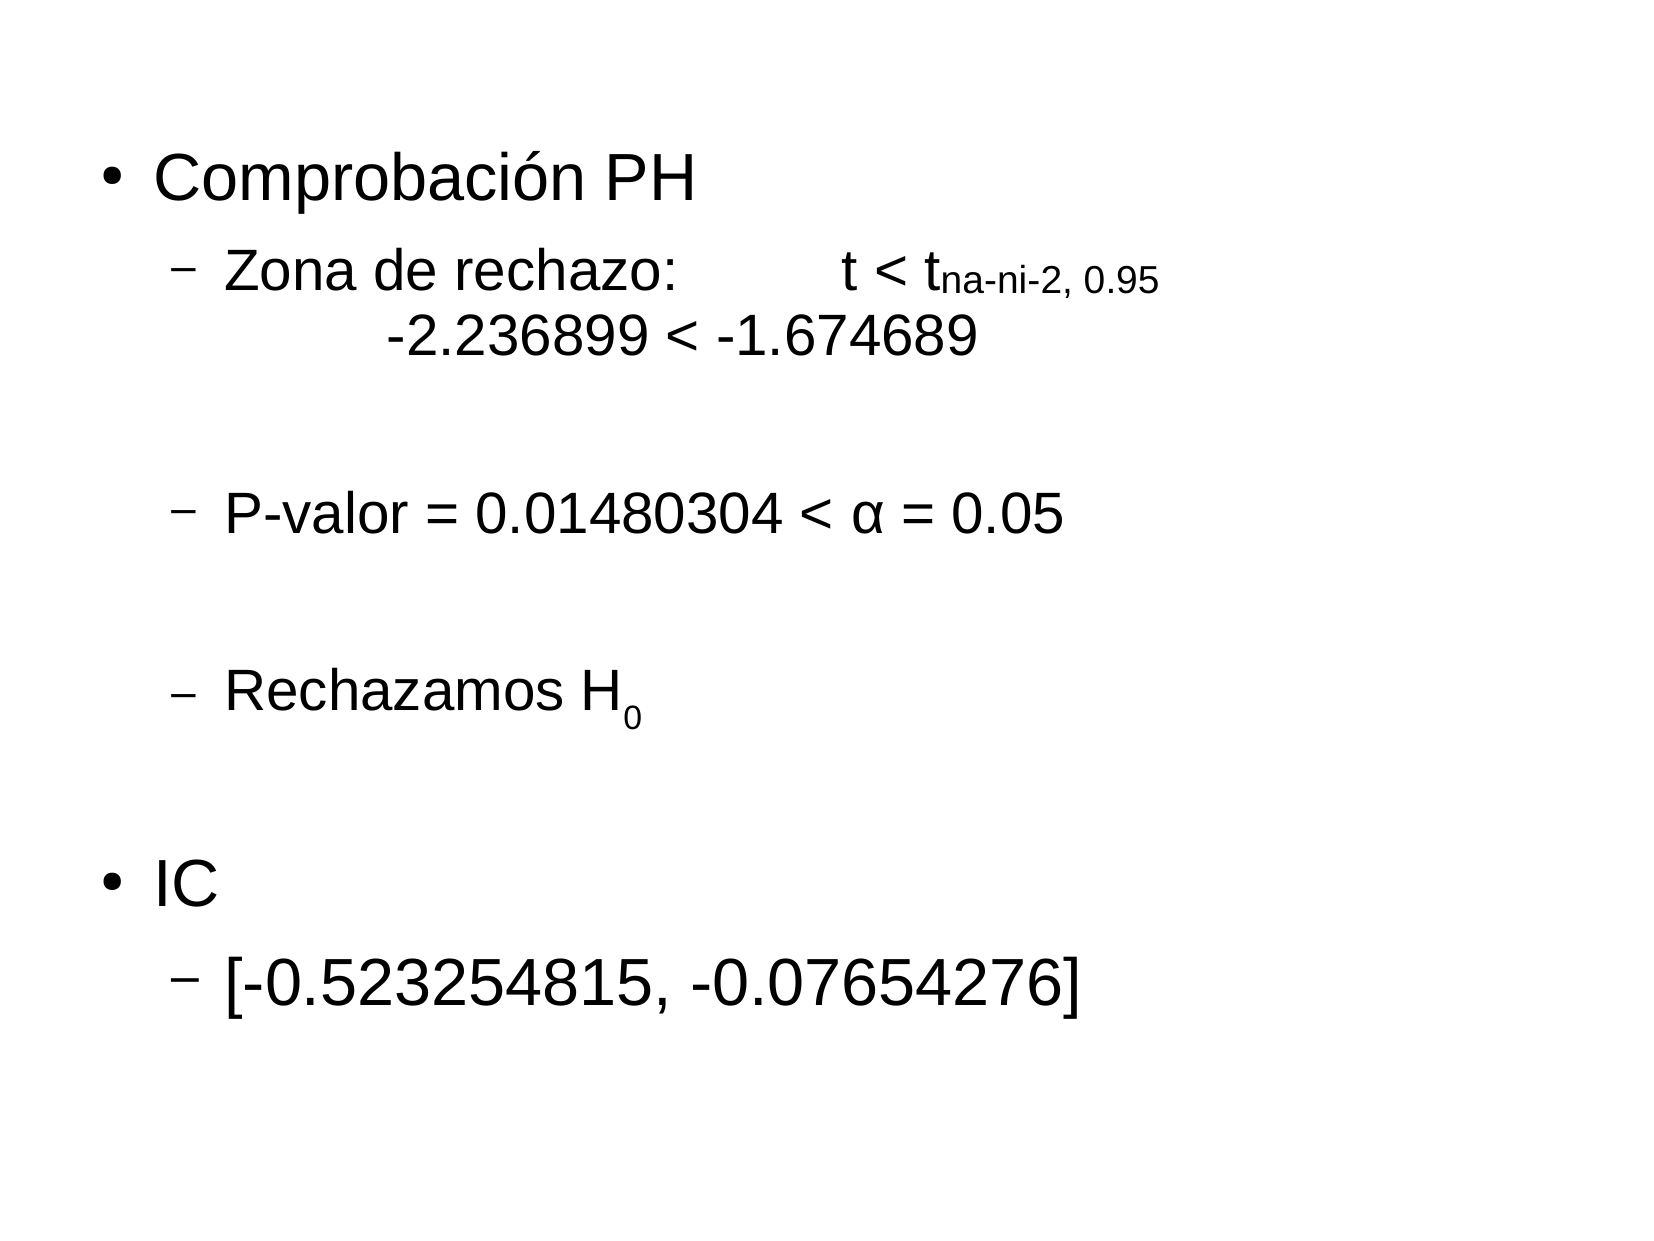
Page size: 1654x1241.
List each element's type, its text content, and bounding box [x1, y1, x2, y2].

list Comprobación PH Zona de rechazo: t < tna-ni-2, 0.95 -2.236899 < -1.674689 P-valor = 0.01480304 < α = 0.05 Rechazamos H0 IC [-0.523254815, -0.07654276] [82, 35, 1571, 1158]
